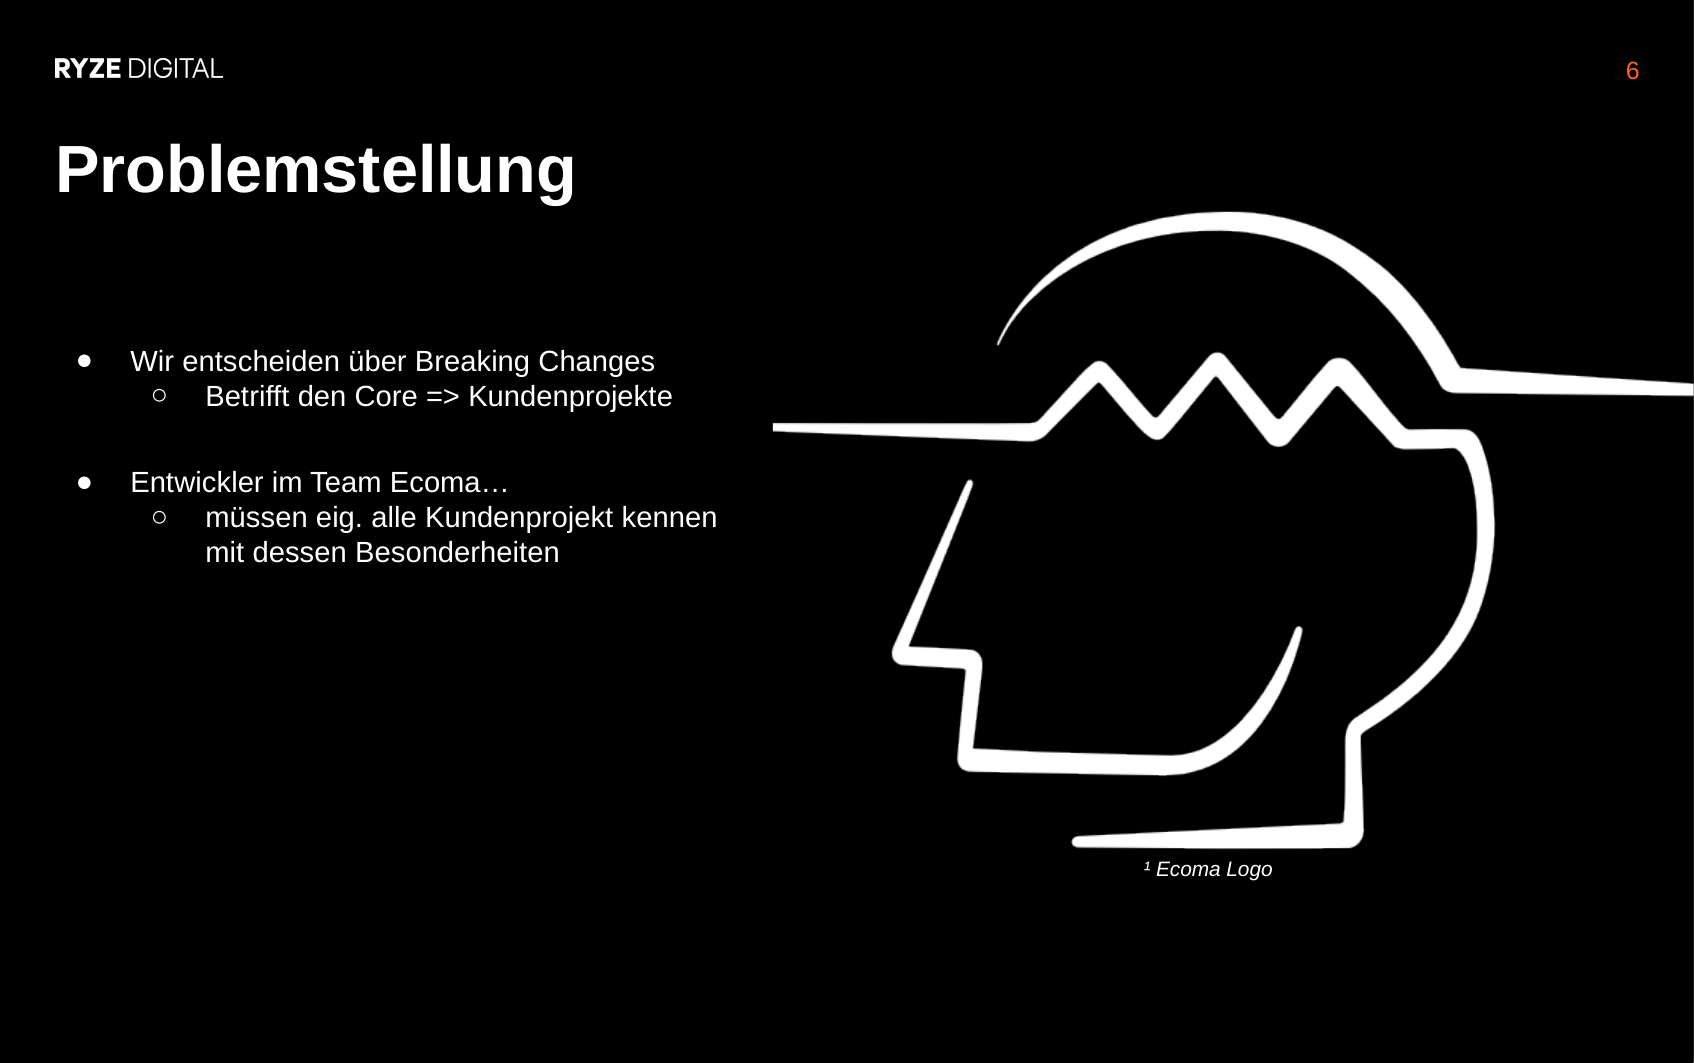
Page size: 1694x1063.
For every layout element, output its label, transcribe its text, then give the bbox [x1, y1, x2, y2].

picture [772, 0, 1694, 1063]
list Wir entscheiden über Breaking Changes Betrifft den Core => Kundenprojekte Entwickler im Team Ecoma… müssen eig. alle Kundenprojekt kennen mit dessen Besonderheiten [55, 342, 772, 1004]
slide_number <number> [1538, 53, 1640, 85]
text_box ¹ Ecoma Logo [1128, 841, 1339, 897]
list Problemstellung [55, 126, 626, 260]
picture [55, 58, 223, 78]
